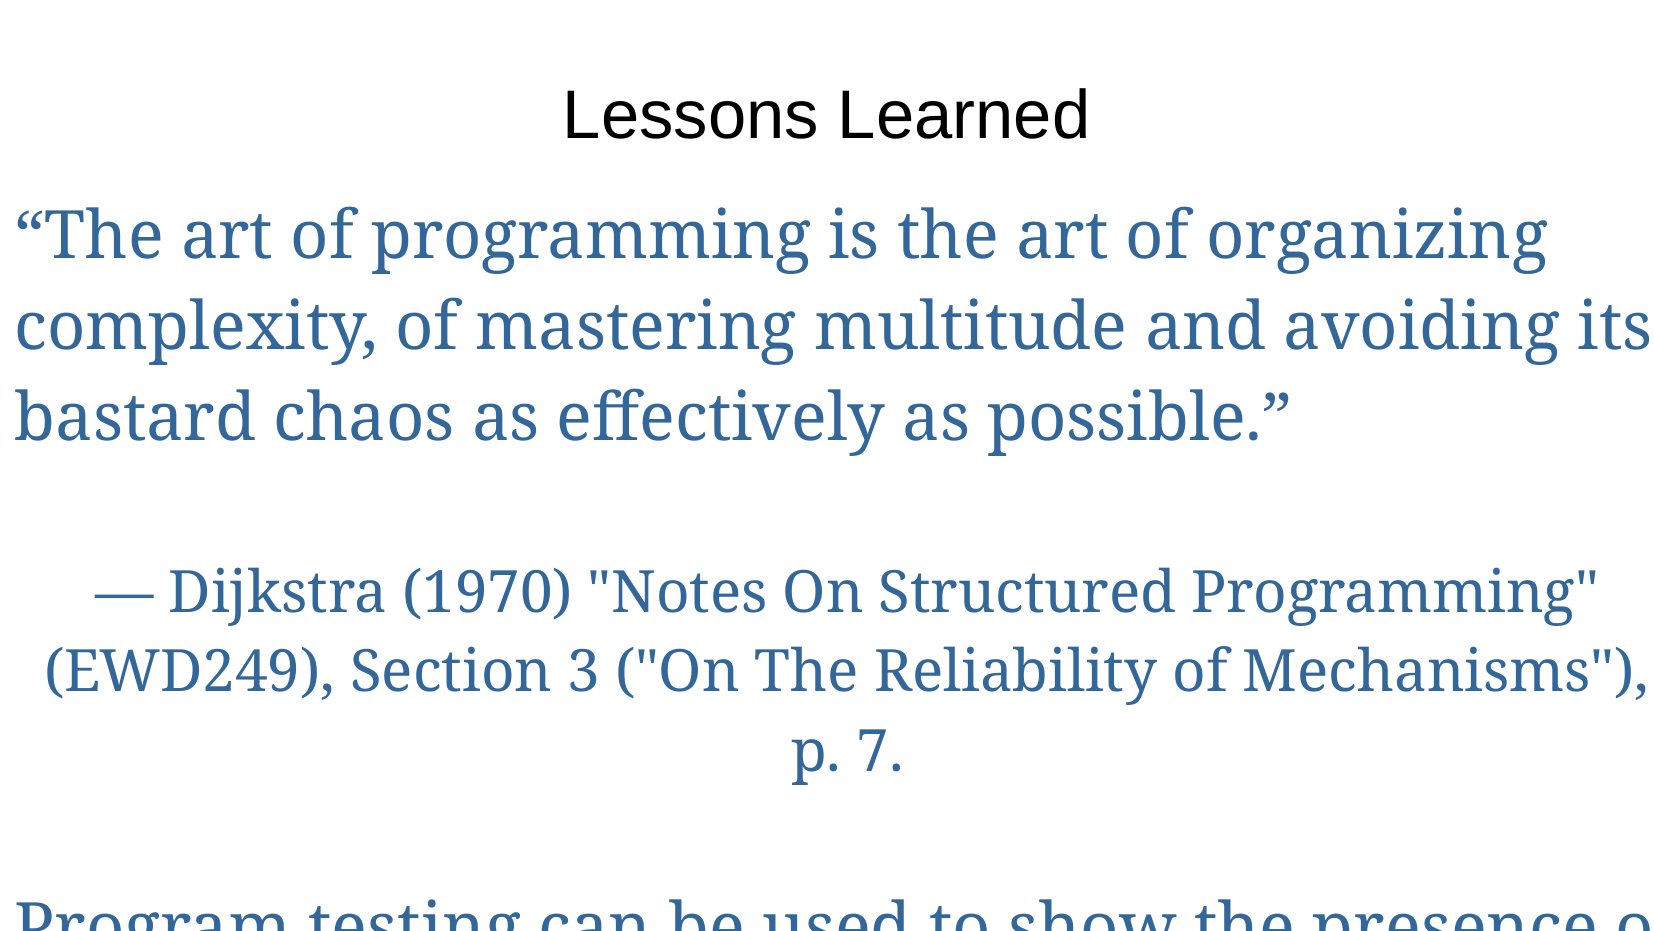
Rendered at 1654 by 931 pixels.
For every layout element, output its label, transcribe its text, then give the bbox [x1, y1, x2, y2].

title Lessons Learned [82, 37, 1571, 180]
text_box “The art of programming is the art of organizing complexity, of mastering multitude and avoiding its bastard chaos as effectively as possible.” — Dijkstra (1970) "Notes On Structured Programming" (EWD249), Section 3 ("On The Reliability of Mechanisms"), p. 7. Program testing can be used to show the presence of bugs, but never to show their absence! — Dijkstra (1970) "Notes On Structured Programming" (EWD249), Section 3 ("On The Reliability of Mechanisms"), corollary at the end. [0, 180, 1654, 931]
